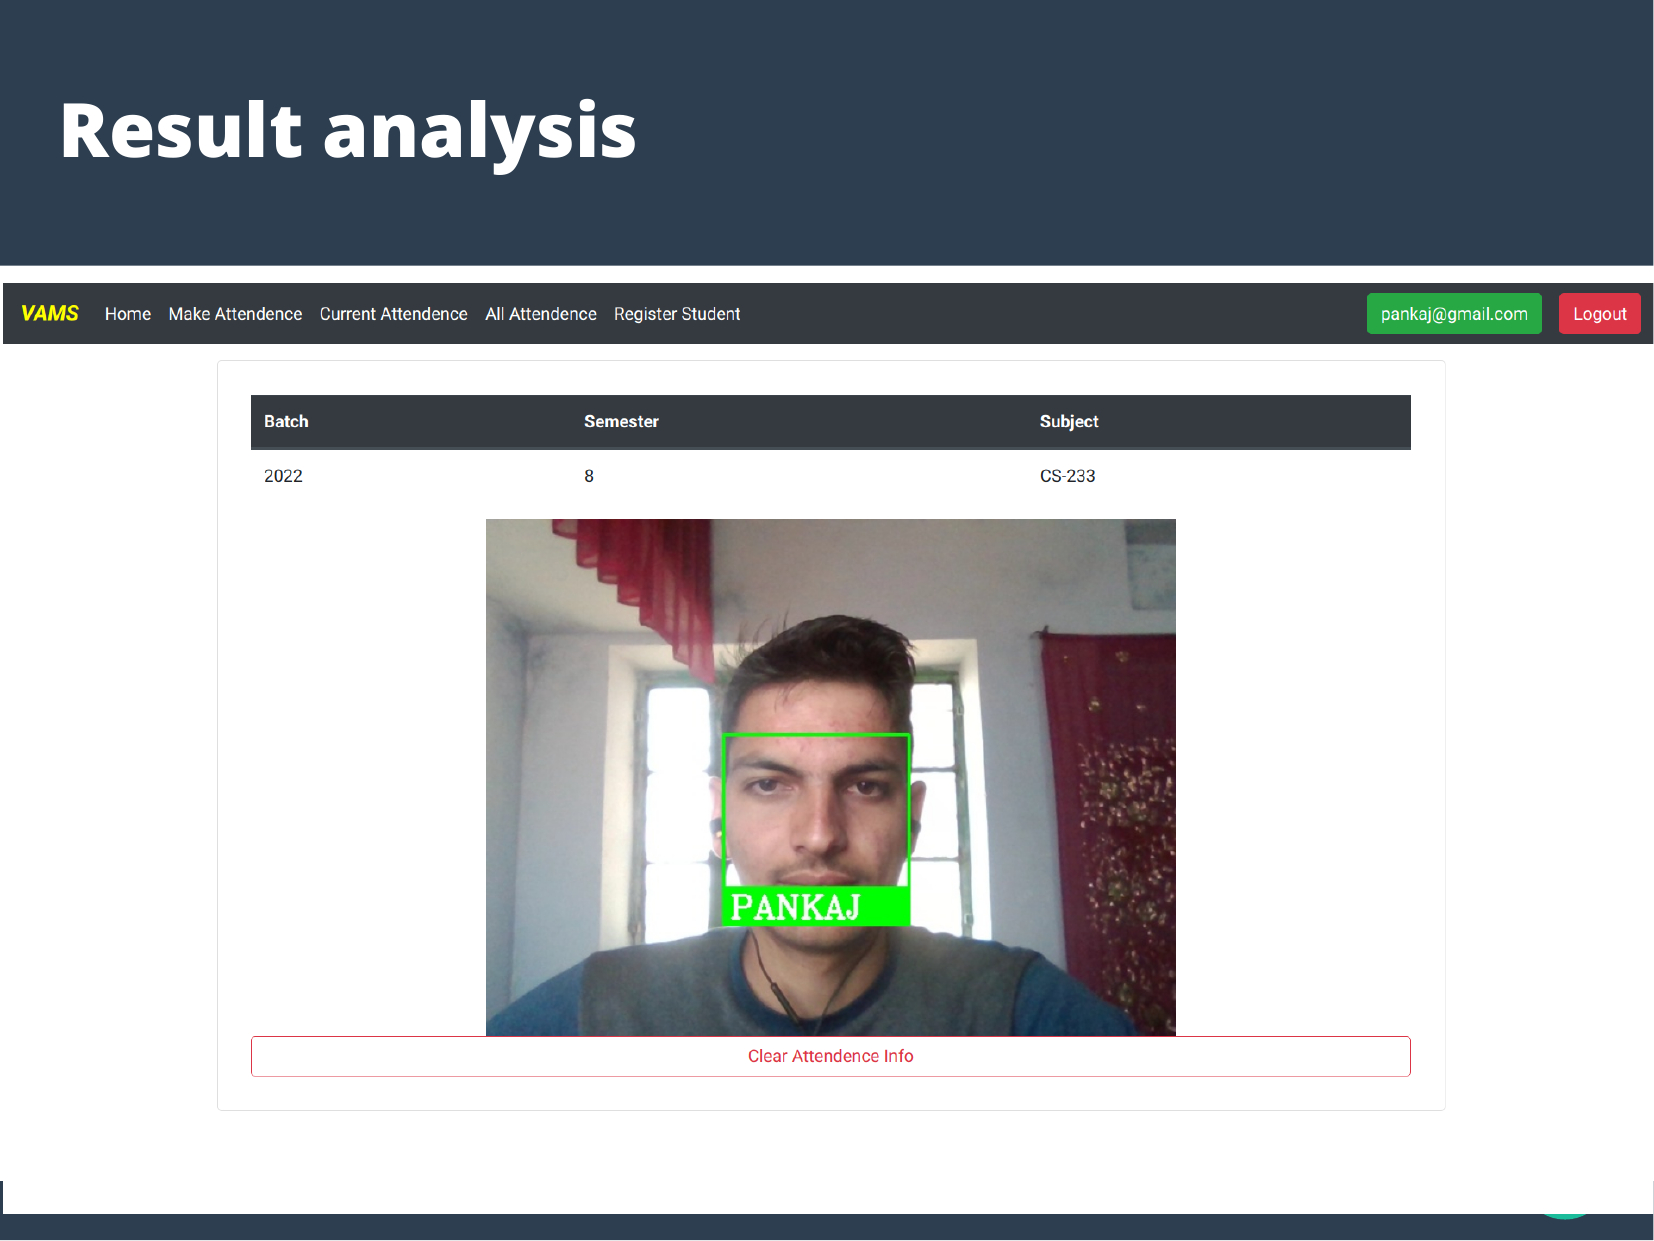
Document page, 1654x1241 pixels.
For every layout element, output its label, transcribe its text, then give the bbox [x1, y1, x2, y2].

title Result analysis [59, 49, 1595, 207]
picture [3, 283, 1654, 1214]
